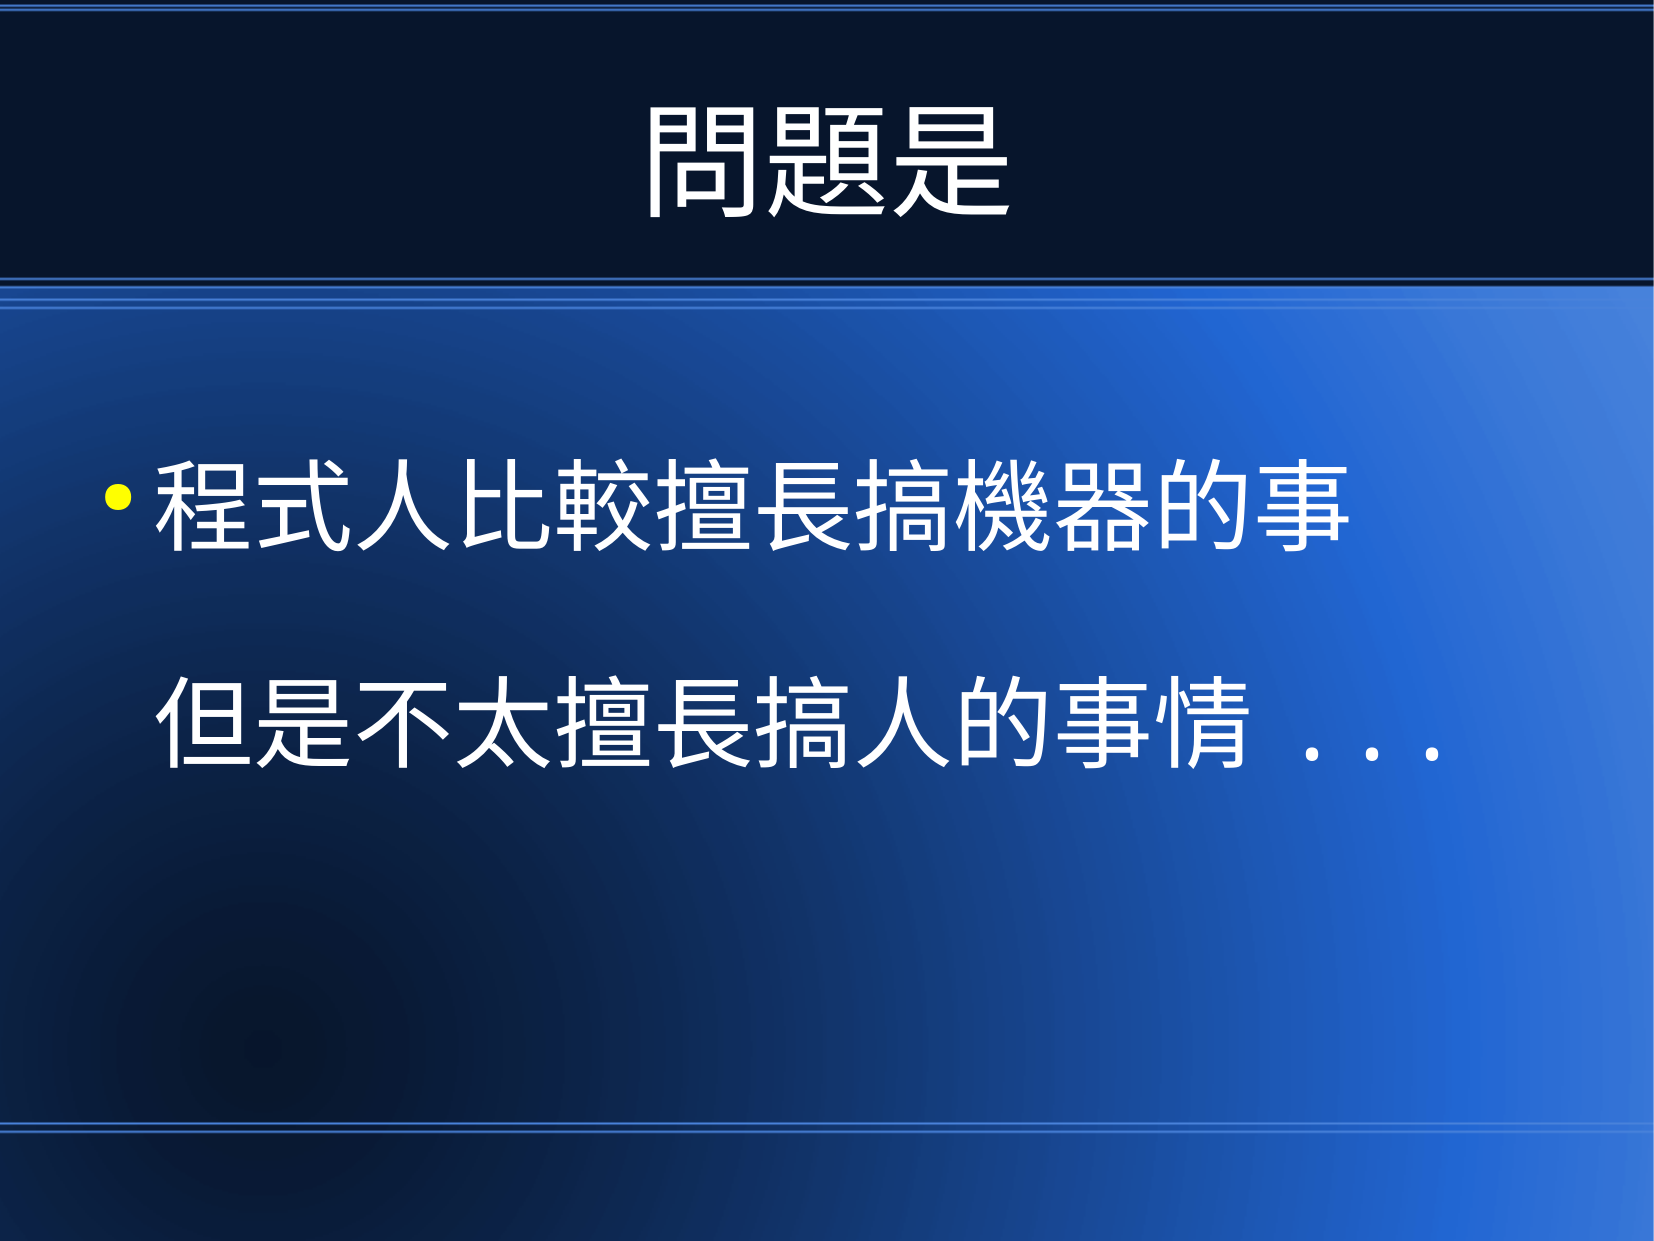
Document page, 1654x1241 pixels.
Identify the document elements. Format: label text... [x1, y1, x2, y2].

list 程式人比較擅長搞機器的事 但是不太擅長搞人的事情... [82, 355, 1571, 1241]
title 問題是 [82, 49, 1571, 257]
picture [0, 0, 1654, 1241]
